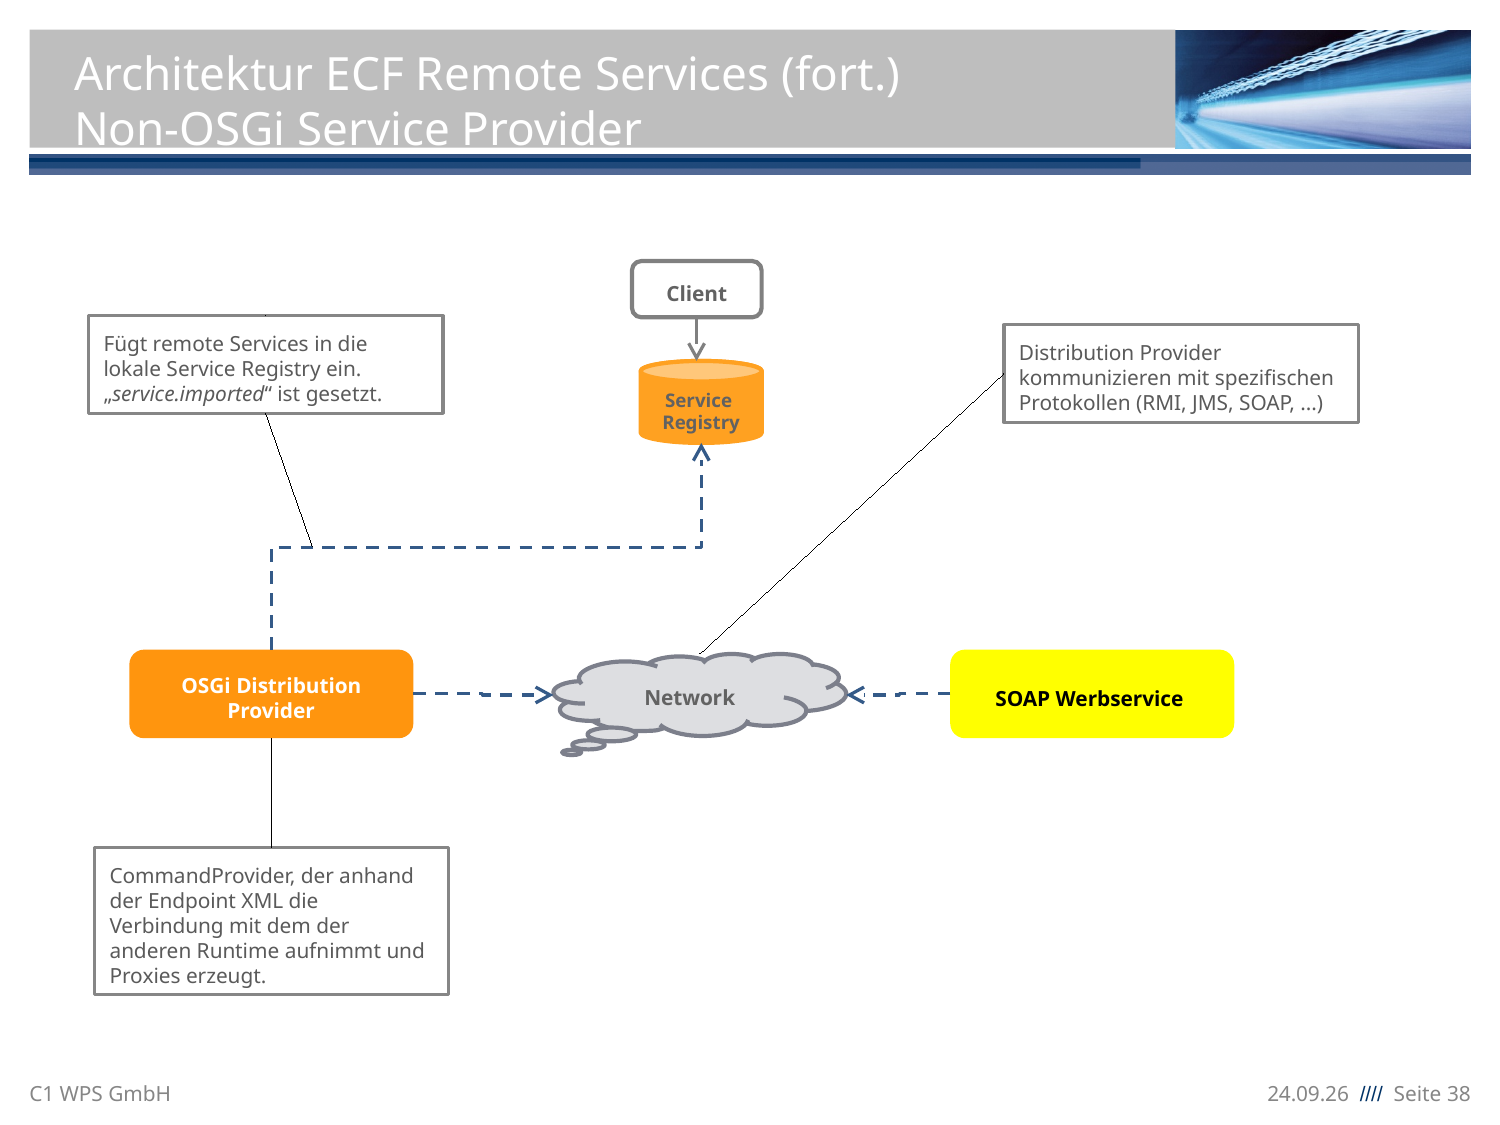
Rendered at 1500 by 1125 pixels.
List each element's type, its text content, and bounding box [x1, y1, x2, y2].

text_box CommandProvider, der anhand der Endpoint XML die Verbindung mit dem der anderen Runtime aufnimmt und Proxies erzeugt. [94, 847, 449, 995]
text_box Network [562, 749, 582, 756]
text_box Network [553, 653, 847, 750]
text_box OSGi Distribution Provider [129, 649, 414, 739]
text_box Service Registry [640, 372, 762, 443]
picture [1175, 30, 1471, 149]
picture [29, 154, 1471, 175]
text_box Client [631, 261, 762, 318]
text_box Fügt remote Services in die lokale Service Registry ein. „service.imported“ ist gesetzt. [88, 315, 443, 413]
text_box SOAP Werbservice [950, 649, 1235, 739]
title Architektur ECF Remote Services (fort.) Non-OSGi Service Provider [29, 29, 1176, 148]
text_box Distribution Provider kommunizieren mit spezifischen Protokollen (RMI, JMS, SOAP, ...) [1003, 324, 1358, 422]
